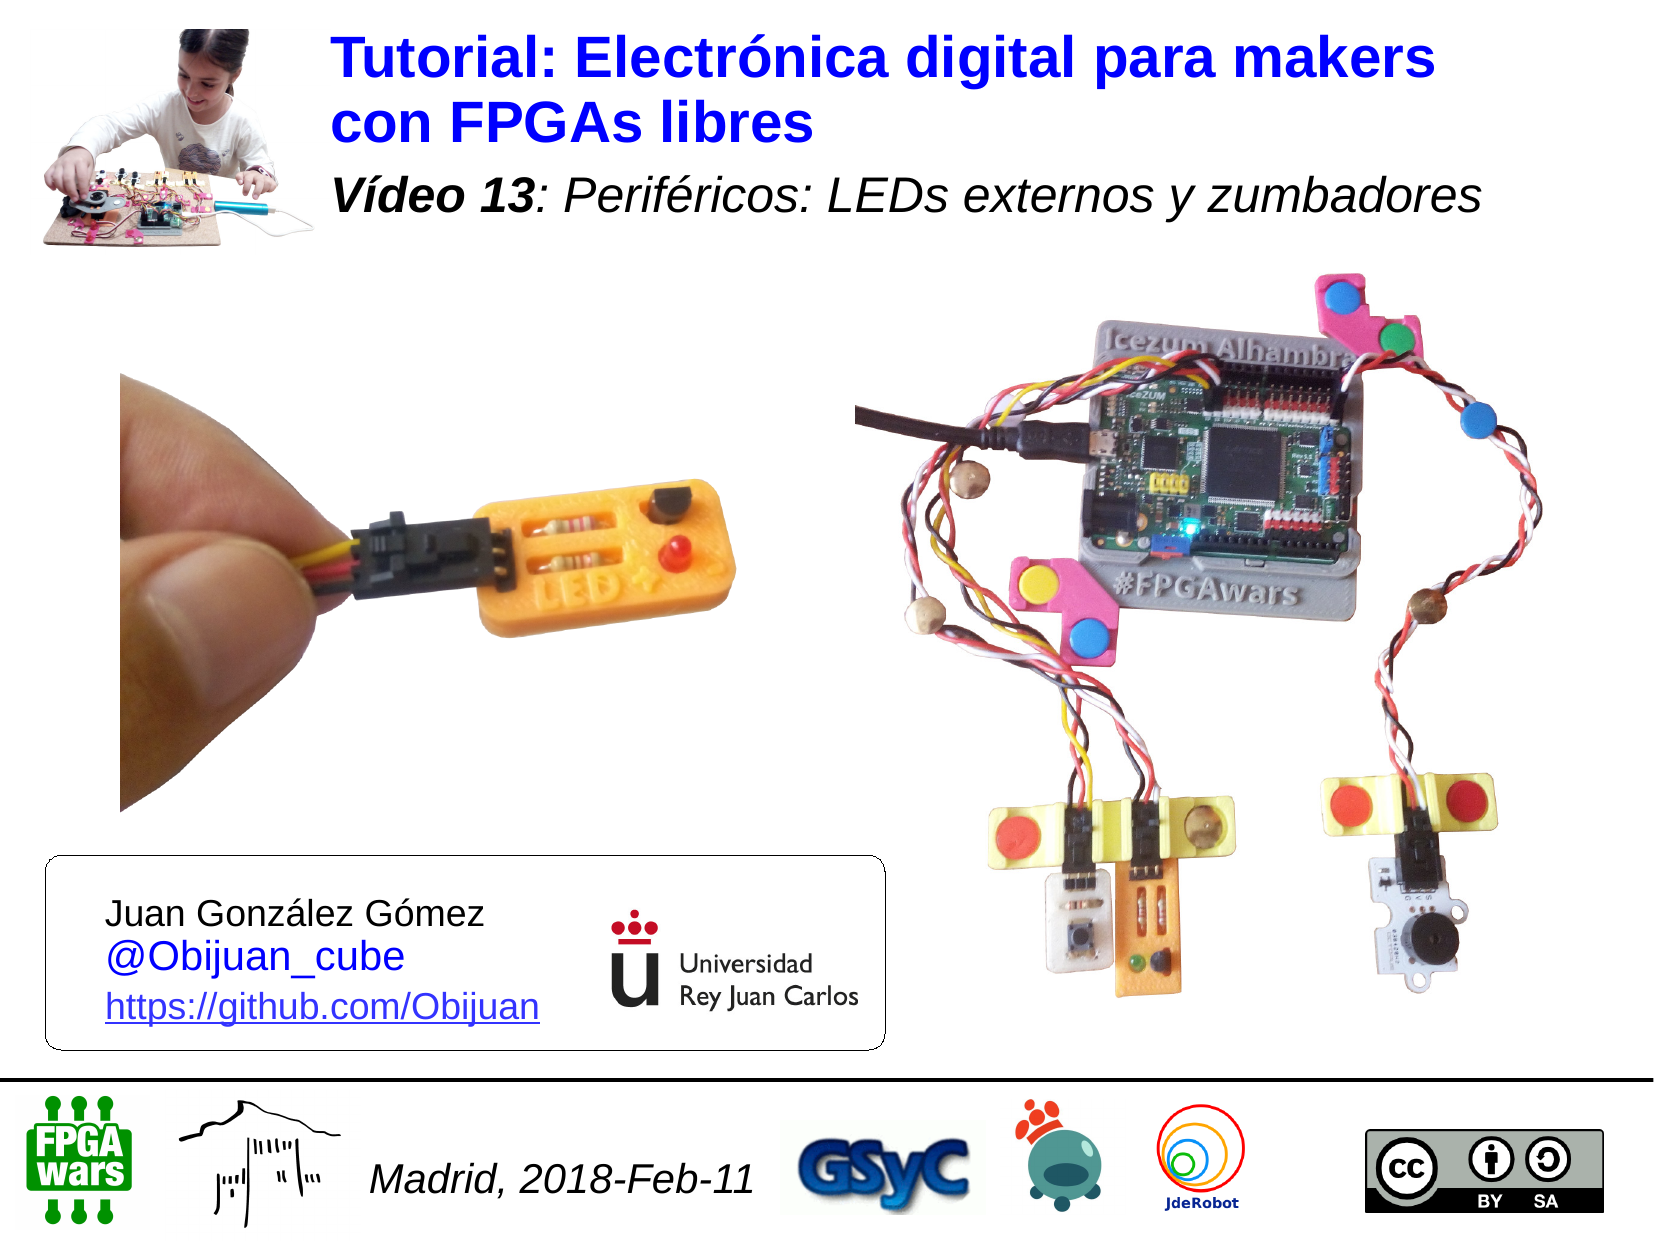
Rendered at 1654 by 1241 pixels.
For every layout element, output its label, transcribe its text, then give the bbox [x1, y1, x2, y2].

picture [1000, 1099, 1126, 1216]
text_box Madrid, 2018-Feb-11 [360, 1155, 766, 1203]
picture [595, 899, 871, 1021]
picture [165, 1089, 361, 1241]
picture [30, 29, 331, 256]
text_box https://github.com/Obijuan [90, 978, 556, 1036]
title Tutorial: Electrónica digital para makers con FPGAs libres [330, 15, 1471, 139]
picture [780, 1120, 986, 1216]
picture [1365, 1120, 1604, 1221]
picture [855, 224, 1576, 1029]
text_box [45, 855, 886, 1051]
picture [120, 280, 841, 826]
text_box @Obijuan_cube [90, 925, 451, 1001]
picture [15, 1095, 150, 1231]
text_box Vídeo 13: Periféricos: LEDs externos y zumbadores [330, 139, 1561, 251]
text_box Juan González Gómez [90, 885, 601, 946]
picture [1140, 1094, 1261, 1216]
